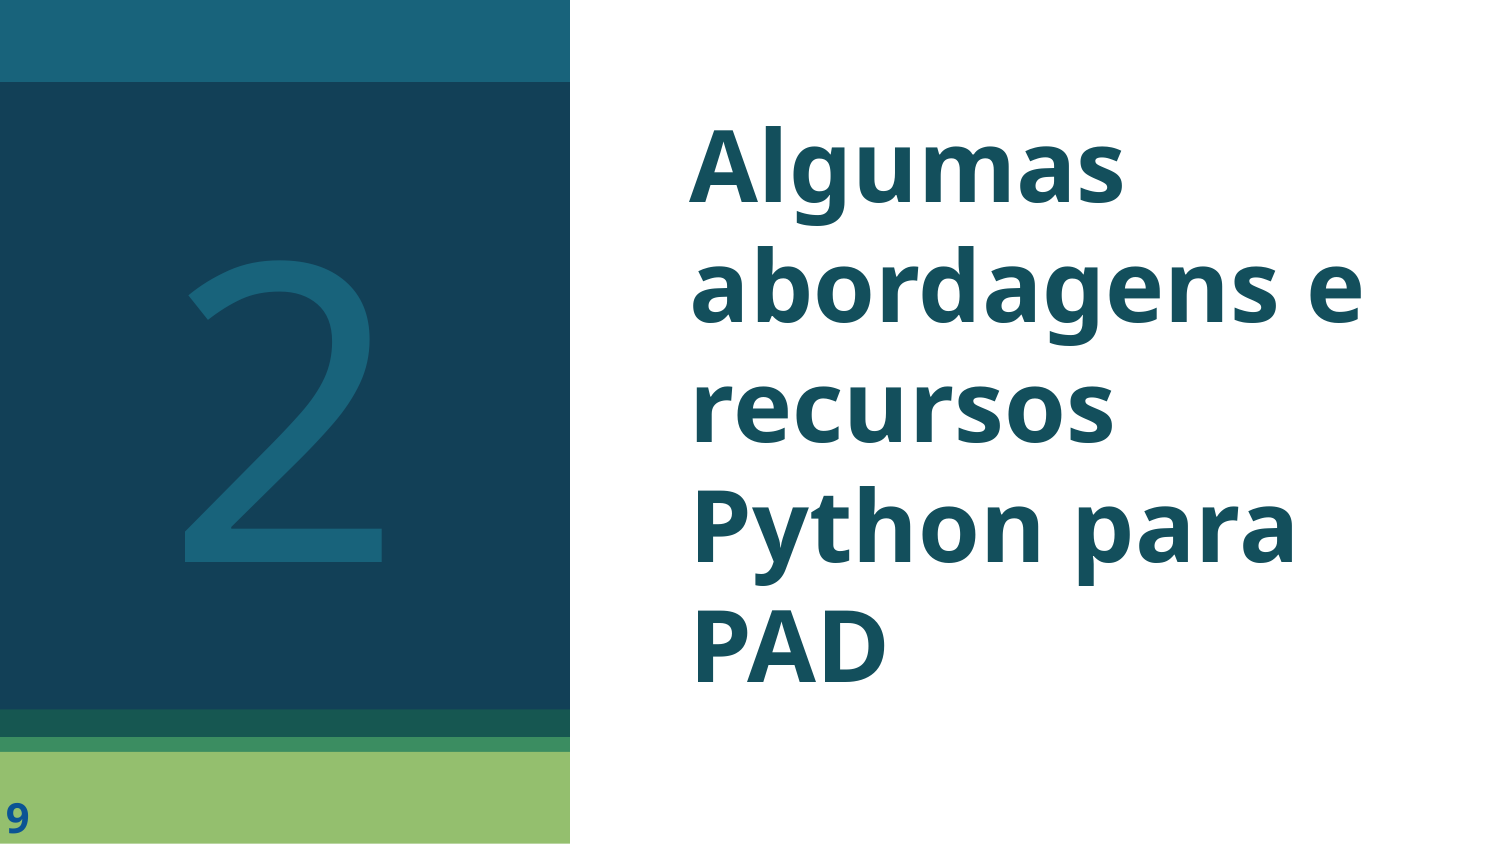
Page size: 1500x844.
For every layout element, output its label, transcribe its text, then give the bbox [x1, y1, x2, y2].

title Algumas abordagens e recursos Python para PAD [674, 126, 1414, 718]
slide_number <number> [0, 785, 59, 844]
text_box 2 [0, 82, 570, 709]
